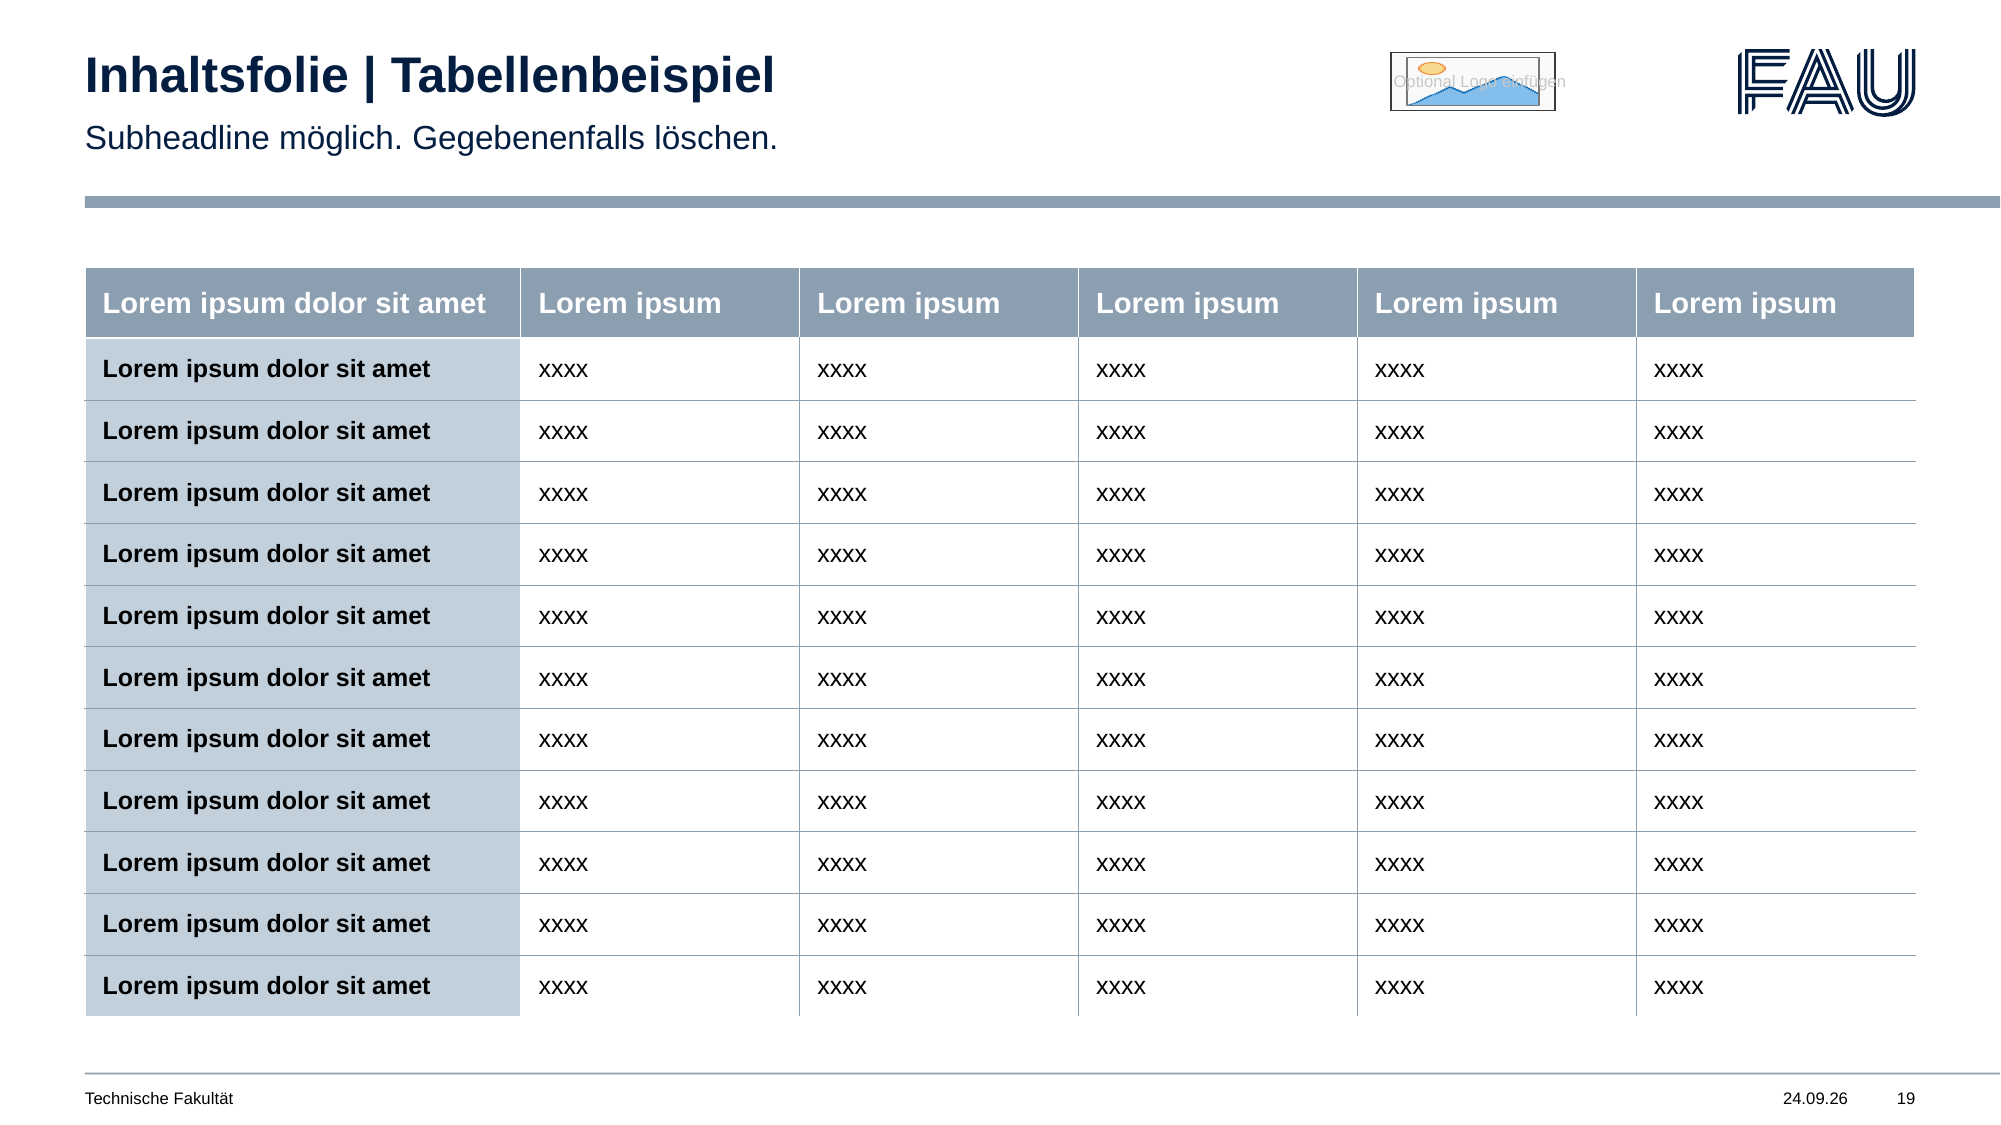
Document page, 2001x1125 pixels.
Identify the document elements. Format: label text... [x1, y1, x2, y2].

table_cell xxxx [1637, 339, 1914, 400]
table_cell Lorem ipsum dolor sit amet [86, 339, 520, 400]
table_header Lorem ipsum [521, 268, 799, 337]
table_cell xxxx [1079, 401, 1357, 461]
table_cell xxxx [1079, 956, 1357, 1016]
table_cell xxxx [1637, 462, 1914, 523]
table_cell xxxx [1637, 586, 1914, 646]
table_cell xxxx [522, 586, 799, 646]
table_cell xxxx [1079, 462, 1357, 523]
table_cell Lorem ipsum dolor sit amet [86, 586, 520, 646]
table_cell xxxx [1358, 647, 1636, 708]
table_cell xxxx [1637, 894, 1914, 955]
table_cell xxxx [1079, 524, 1357, 585]
table_cell xxxx [1079, 647, 1357, 708]
table_cell xxxx [1358, 524, 1636, 585]
table_cell xxxx [1358, 956, 1636, 1016]
table_cell xxxx [1358, 462, 1636, 523]
table_cell xxxx [800, 524, 1078, 585]
table_cell xxxx [522, 647, 799, 708]
table_cell xxxx [1358, 832, 1636, 893]
table_cell xxxx [1358, 586, 1636, 646]
table_cell Lorem ipsum dolor sit amet [86, 401, 520, 461]
table_cell xxxx [800, 401, 1078, 461]
table_cell Lorem ipsum dolor sit amet [86, 709, 520, 770]
table_cell xxxx [1079, 771, 1357, 831]
title Inhaltsfolie | Tabellenbeispiel [85, 49, 1208, 104]
table_cell xxxx [800, 709, 1078, 770]
table_cell xxxx [522, 956, 799, 1016]
table_cell xxxx [522, 462, 799, 523]
footer Technische Fakultät [85, 1088, 983, 1109]
slide_number 20.07.22 [1708, 1088, 1849, 1109]
table_cell xxxx [1358, 771, 1636, 831]
table_cell xxxx [1079, 586, 1357, 646]
table_cell xxxx [1358, 401, 1636, 461]
table_cell xxxx [1637, 956, 1914, 1016]
table_cell xxxx [1358, 709, 1636, 770]
table_cell xxxx [1637, 524, 1914, 585]
table_cell xxxx [800, 586, 1078, 646]
picture [1384, 49, 1562, 113]
table_cell xxxx [522, 832, 799, 893]
table_cell xxxx [1637, 647, 1914, 708]
table_cell xxxx [800, 339, 1078, 400]
table_cell Lorem ipsum dolor sit amet [86, 462, 520, 523]
table_cell Lorem ipsum dolor sit amet [86, 647, 520, 708]
list Subheadline möglich. Gegebenenfalls löschen. [84, 112, 1208, 154]
table_header Lorem ipsum [1358, 268, 1636, 337]
table_cell xxxx [1079, 709, 1357, 770]
table_cell xxxx [800, 462, 1078, 523]
table_cell xxxx [1637, 401, 1914, 461]
table_cell xxxx [1079, 339, 1357, 400]
table_cell xxxx [800, 832, 1078, 893]
table_cell xxxx [1637, 771, 1914, 831]
table_cell Lorem ipsum dolor sit amet [86, 771, 520, 831]
table_cell xxxx [1637, 832, 1914, 893]
table_cell xxxx [1079, 894, 1357, 955]
table_cell xxxx [800, 647, 1078, 708]
table_cell xxxx [522, 771, 799, 831]
table_cell xxxx [522, 339, 799, 400]
table_cell xxxx [522, 894, 799, 955]
table_cell xxxx [800, 894, 1078, 955]
table_header Lorem ipsum [1637, 268, 1914, 337]
table_cell xxxx [800, 771, 1078, 831]
table_cell xxxx [1358, 894, 1636, 955]
table_header Lorem ipsum [800, 268, 1078, 337]
table_header Lorem ipsum dolor sit amet [86, 268, 520, 337]
table_cell xxxx [522, 524, 799, 585]
table_cell xxxx [522, 709, 799, 770]
table_cell Lorem ipsum dolor sit amet [86, 832, 520, 893]
table_header Lorem ipsum [1079, 268, 1357, 337]
table_cell xxxx [1637, 709, 1914, 770]
table_cell xxxx [800, 956, 1078, 1016]
table_cell Lorem ipsum dolor sit amet [86, 894, 520, 955]
table_cell xxxx [1079, 832, 1357, 893]
slide_number <Foliennummer> [1883, 1088, 1916, 1109]
table_cell Lorem ipsum dolor sit amet [86, 524, 520, 585]
table_cell Lorem ipsum dolor sit amet [86, 956, 520, 1016]
table_cell xxxx [522, 401, 799, 461]
table_cell xxxx [1358, 339, 1636, 400]
